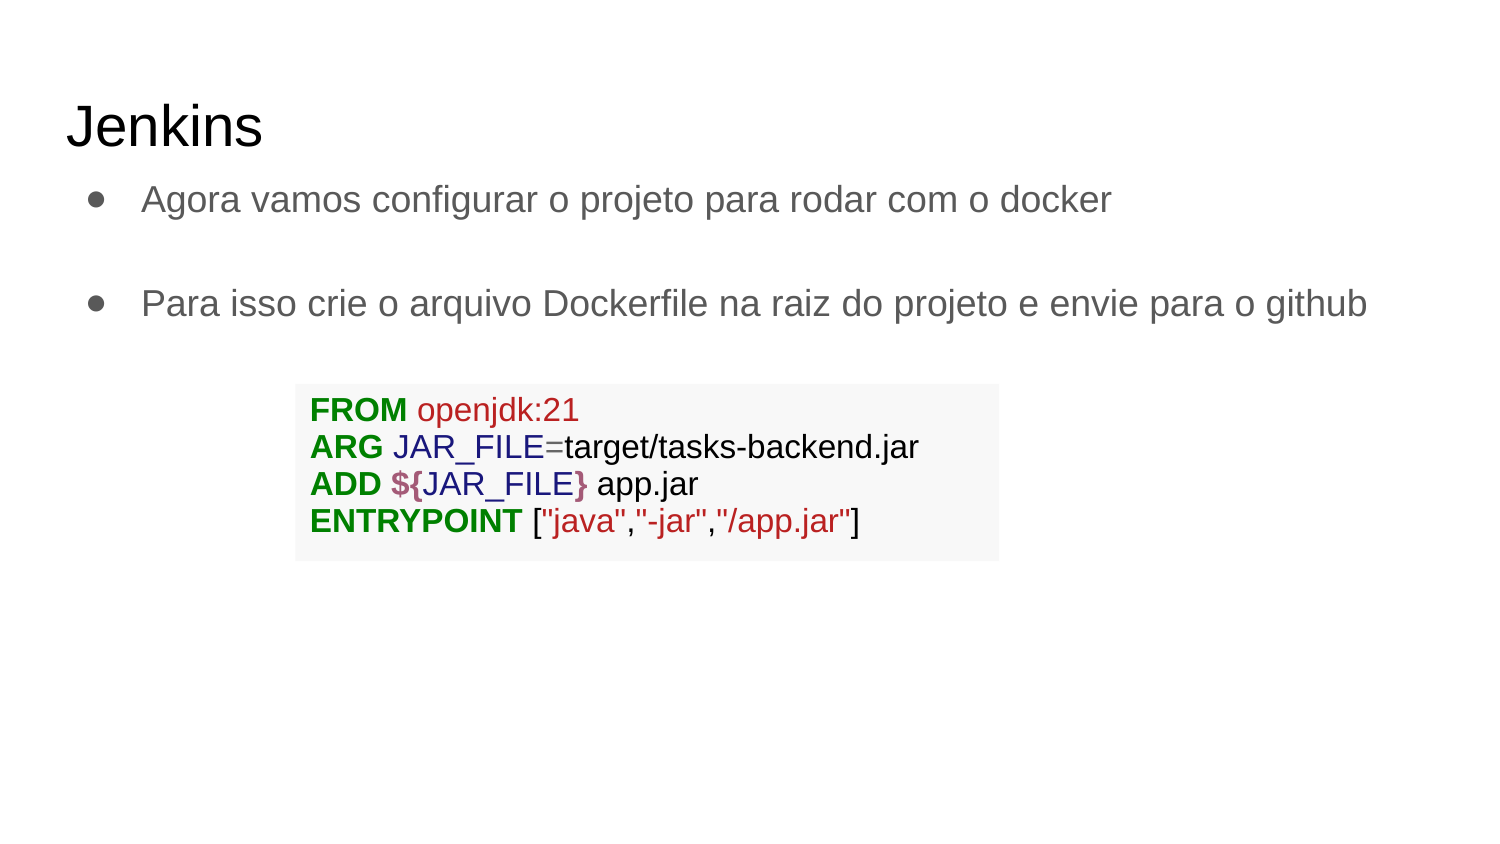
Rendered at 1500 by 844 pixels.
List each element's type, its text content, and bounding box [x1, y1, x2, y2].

title Jenkins [51, 72, 1449, 153]
text_box FROM openjdk:21 ARG JAR_FILE=target/tasks-backend.jar ADD ${JAR_FILE} app.jar ENTRYPOINT ["java","-jar","/app.jar"] [295, 383, 1000, 562]
list Agora vamos configurar o projeto para rodar com o docker Para isso crie o arquivo Dockerfile na raiz do projeto e envie para o github [51, 153, 1489, 714]
